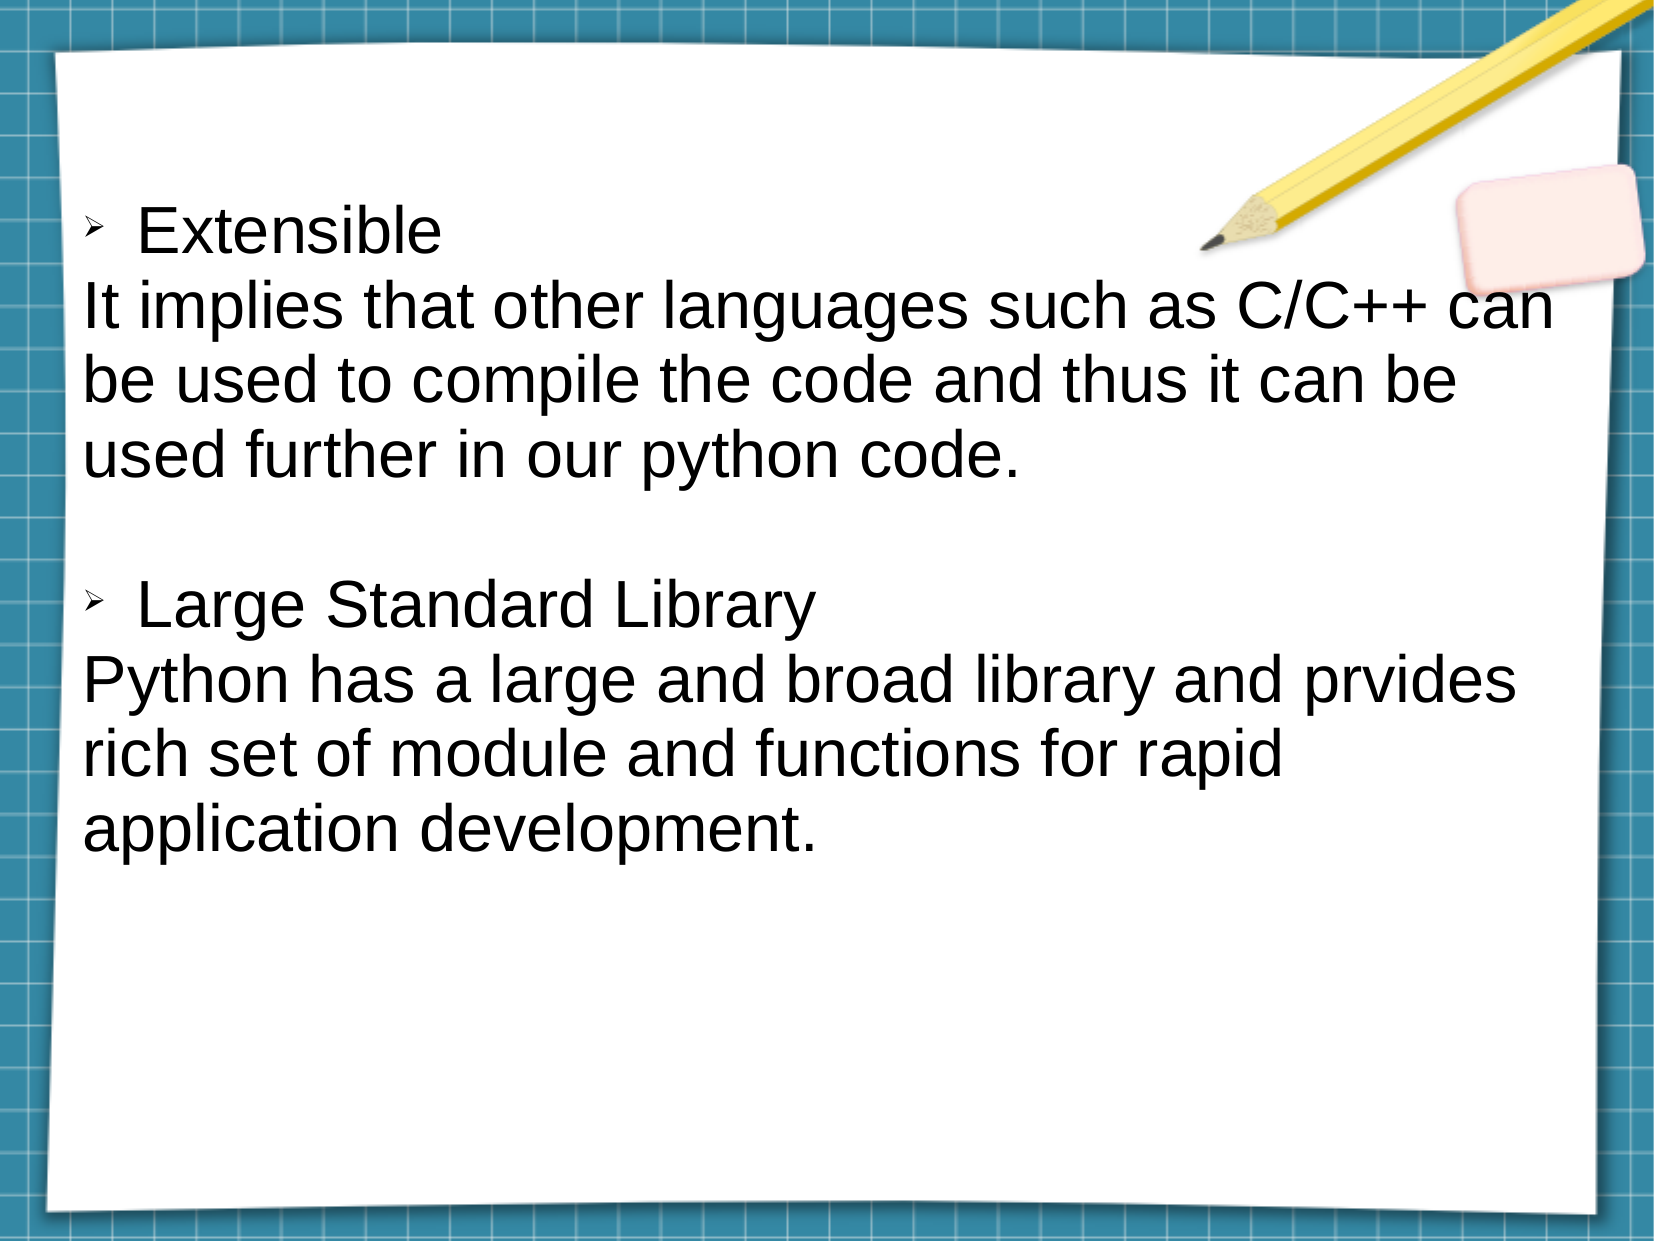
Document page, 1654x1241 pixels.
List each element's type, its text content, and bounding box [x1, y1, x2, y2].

subtitle Extensible It implies that other languages such as C/C++ can be used to compile the code and thus it can be used further in our python code. Large Standard Library Python has a large and broad library and prvides rich set of module and functions for rapid application development. [82, 49, 1571, 1010]
picture [0, 0, 1654, 1241]
